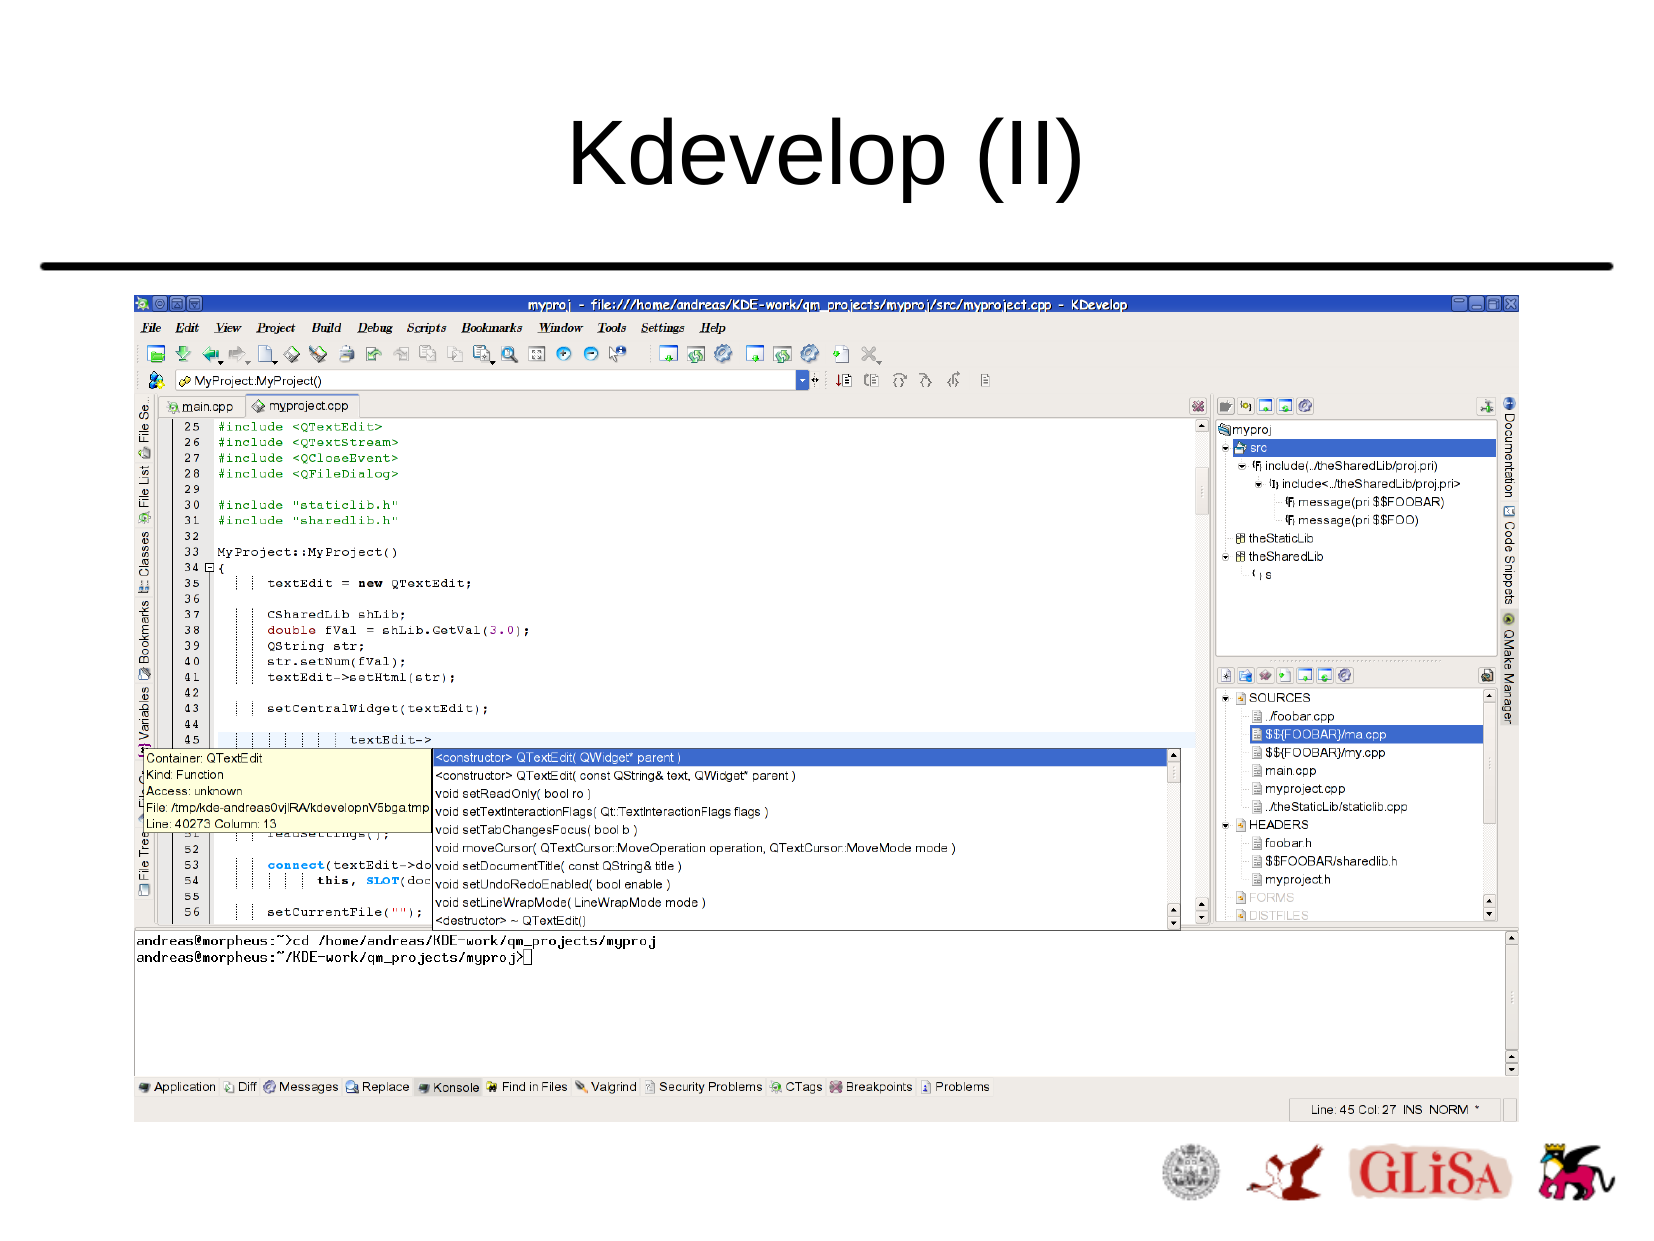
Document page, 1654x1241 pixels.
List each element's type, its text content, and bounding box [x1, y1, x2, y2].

title Kdevelop (II) [82, 56, 1571, 250]
picture [0, 0, 1654, 1241]
